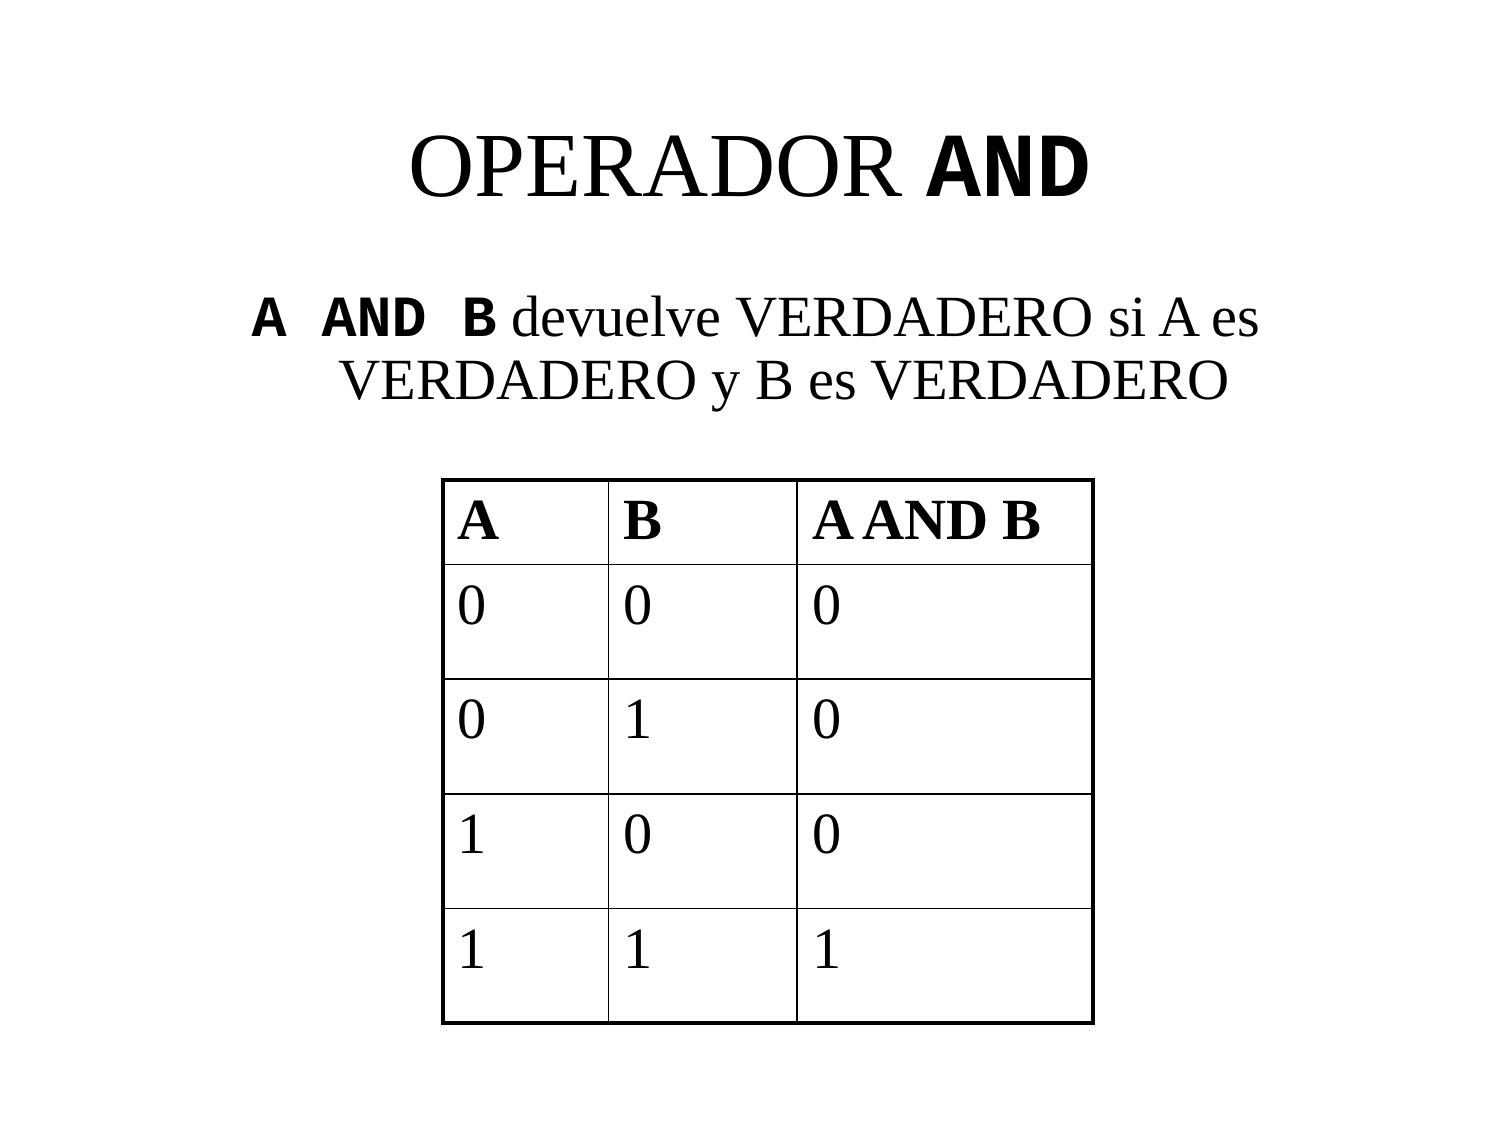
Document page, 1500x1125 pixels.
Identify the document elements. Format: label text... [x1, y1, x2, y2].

table_header B [609, 482, 796, 564]
table_cell 0 [798, 795, 1091, 908]
list A AND B devuelve VERDADERO si A es VERDADERO y B es VERDADERO [64, 278, 1447, 409]
table_cell 0 [798, 680, 1091, 793]
table_header A AND B [798, 482, 1091, 564]
table_cell 0 [609, 565, 796, 678]
table_header A [445, 482, 608, 564]
table_cell 0 [445, 680, 608, 793]
title OPERADOR AND [112, 66, 1388, 254]
table_cell 1 [445, 909, 608, 1021]
table_cell 0 [445, 565, 608, 678]
table_cell 1 [798, 909, 1091, 1021]
table_cell 1 [609, 680, 796, 793]
table_cell 1 [609, 909, 796, 1021]
table_cell 0 [609, 795, 796, 908]
table_cell 1 [445, 795, 608, 908]
table_cell 0 [798, 565, 1091, 678]
